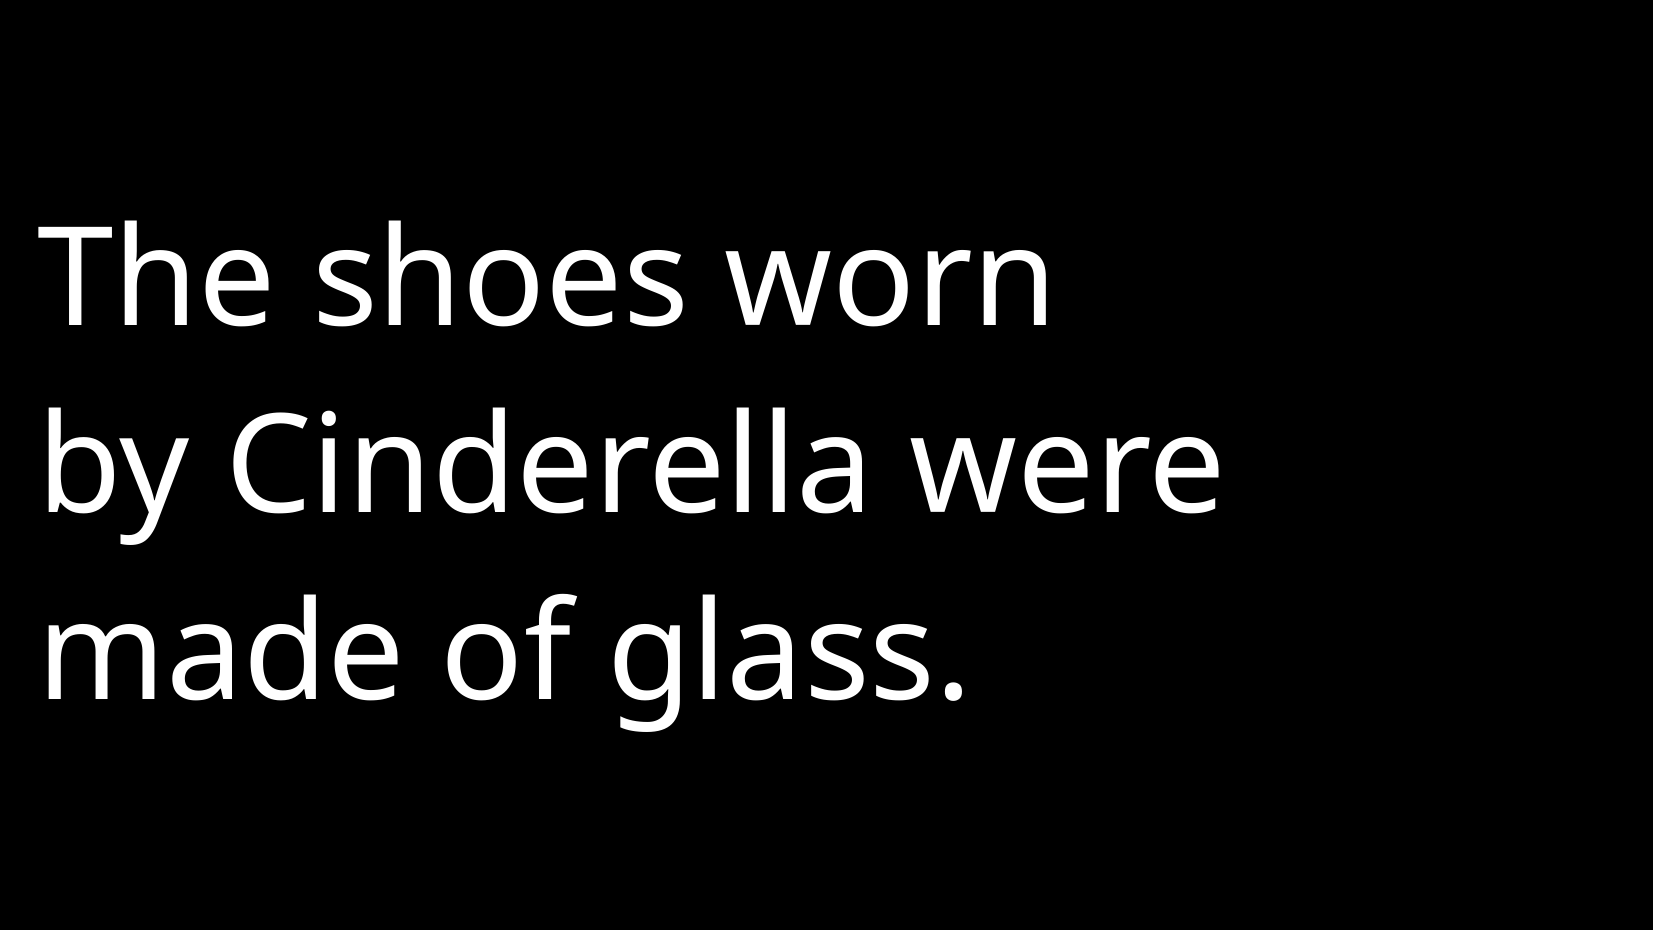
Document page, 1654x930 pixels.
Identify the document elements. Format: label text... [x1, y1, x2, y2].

title The shoes worn by Cinderella were made of glass. [37, 19, 1612, 900]
